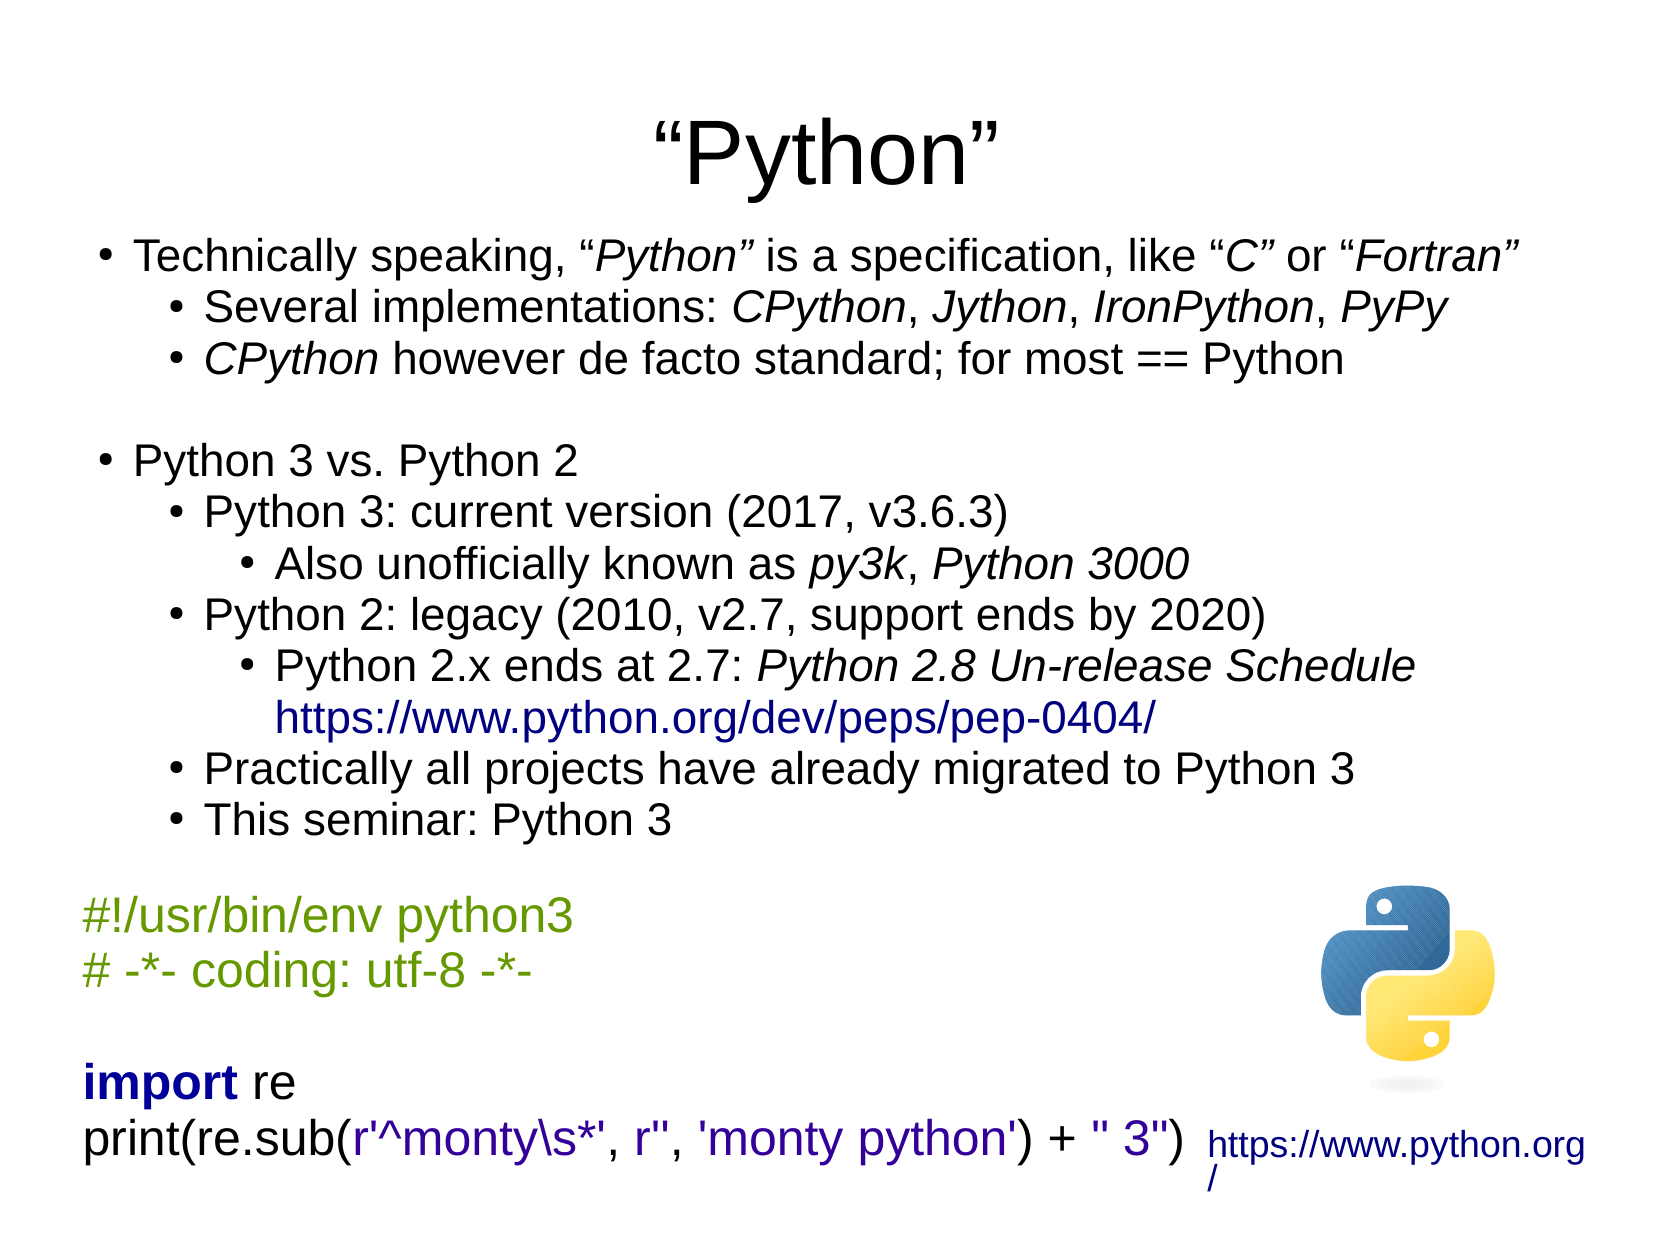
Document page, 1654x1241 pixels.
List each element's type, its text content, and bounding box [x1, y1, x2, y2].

picture [1321, 885, 1507, 1111]
text_box #!/usr/bin/env python3 # -*- coding: utf-8 -*- import re print(re.sub(r'^monty\s*', r'', 'monty python') + " 3") [67, 879, 1201, 1233]
text_box https://www.python.org/ [1201, 1116, 1612, 1174]
title “Python” [82, 49, 1571, 257]
text_box Technically speaking, “Python” is a specification, like “C” or “Fortran” Several implementations: CPython, Jython, IronPython, PyPy CPython however de facto standard; for most == Python Python 3 vs. Python 2 Python 3: current version (2017, v3.6.3) Also unofficially known as py3k, Python 3000 Python 2: legacy (2010, v2.7, support ends by 2020) Python 2.x ends at 2.7: Python 2.8 Un-release Schedule https://www.python.org/dev/peps/pep-0404/ Practically all projects have already migrated to Python 3 This seminar: Python 3 [82, 222, 1561, 853]
